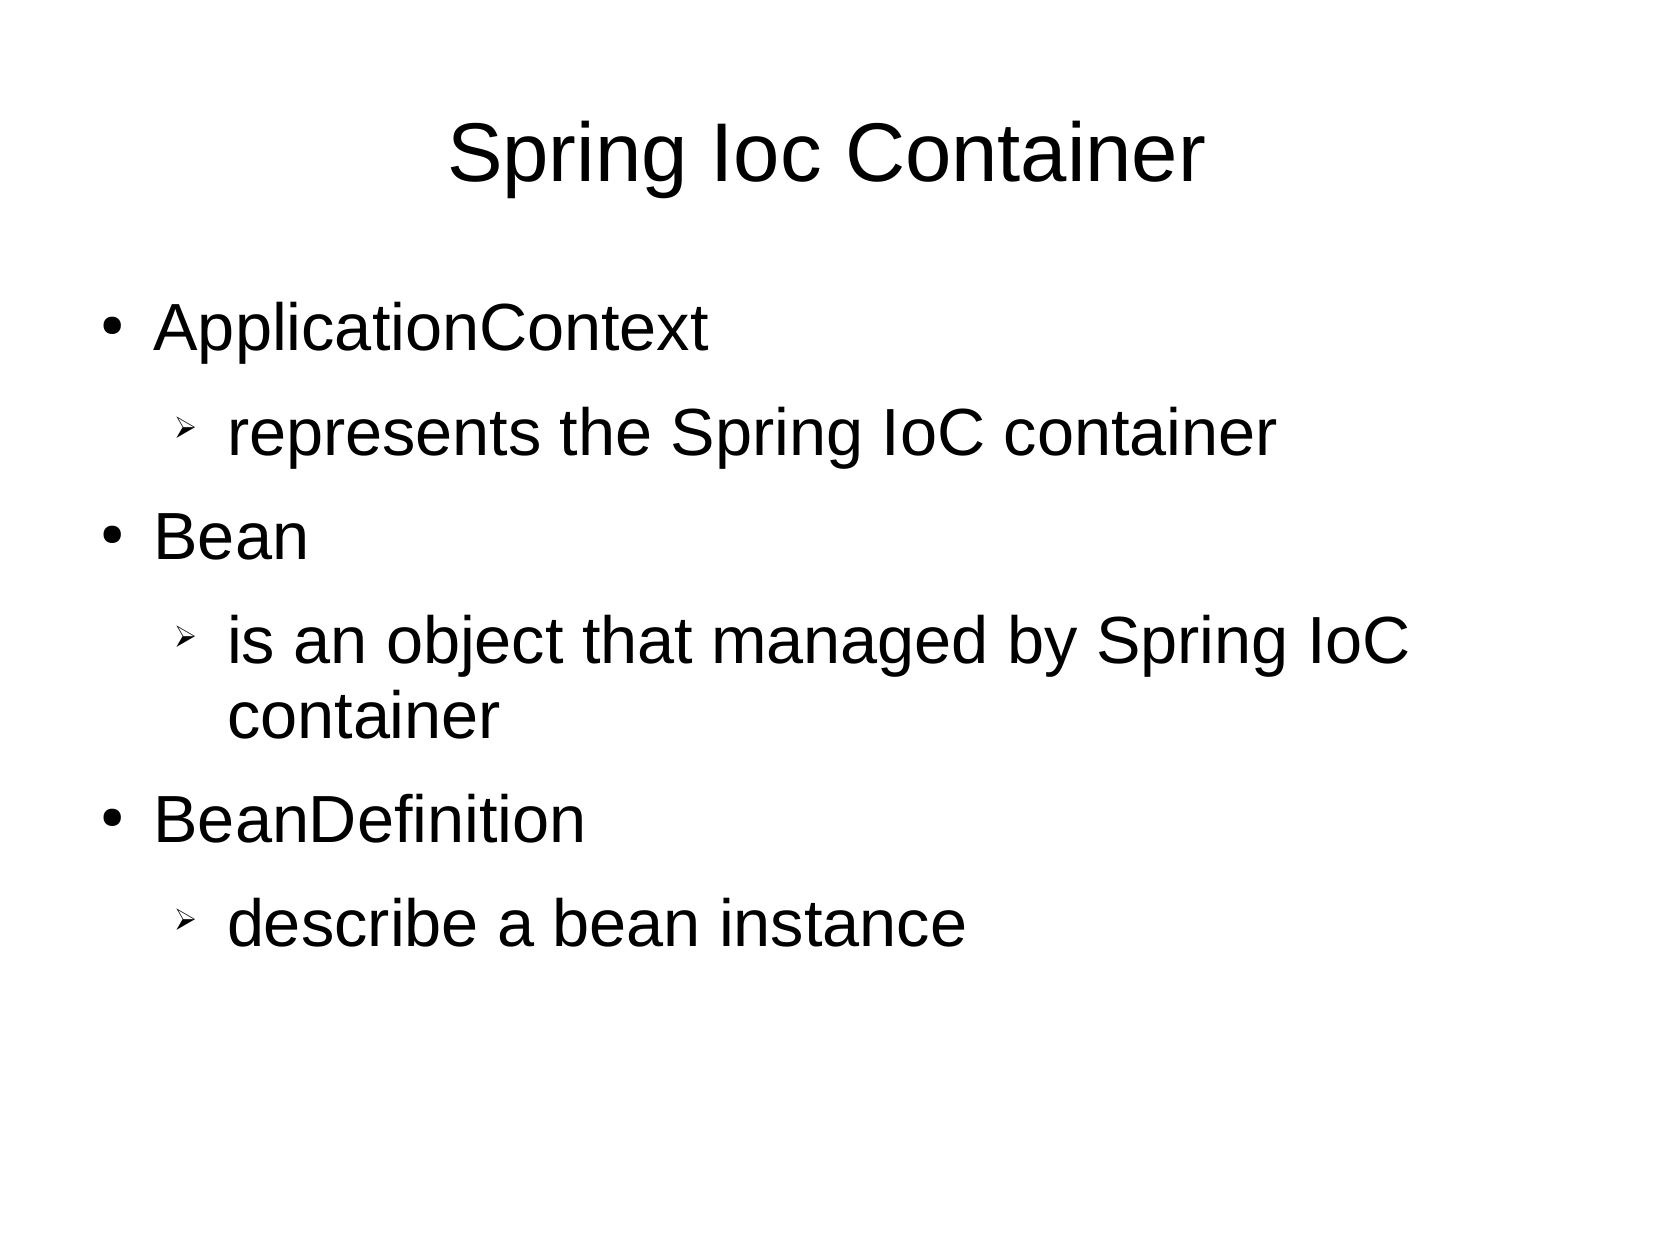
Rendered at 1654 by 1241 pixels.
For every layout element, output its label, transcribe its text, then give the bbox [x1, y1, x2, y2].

title Spring Ioc Container [82, 49, 1571, 257]
list ApplicationContext represents the Spring IoC container Bean is an object that managed by Spring IoC container BeanDefinition describe a bean instance [82, 290, 1571, 1010]
